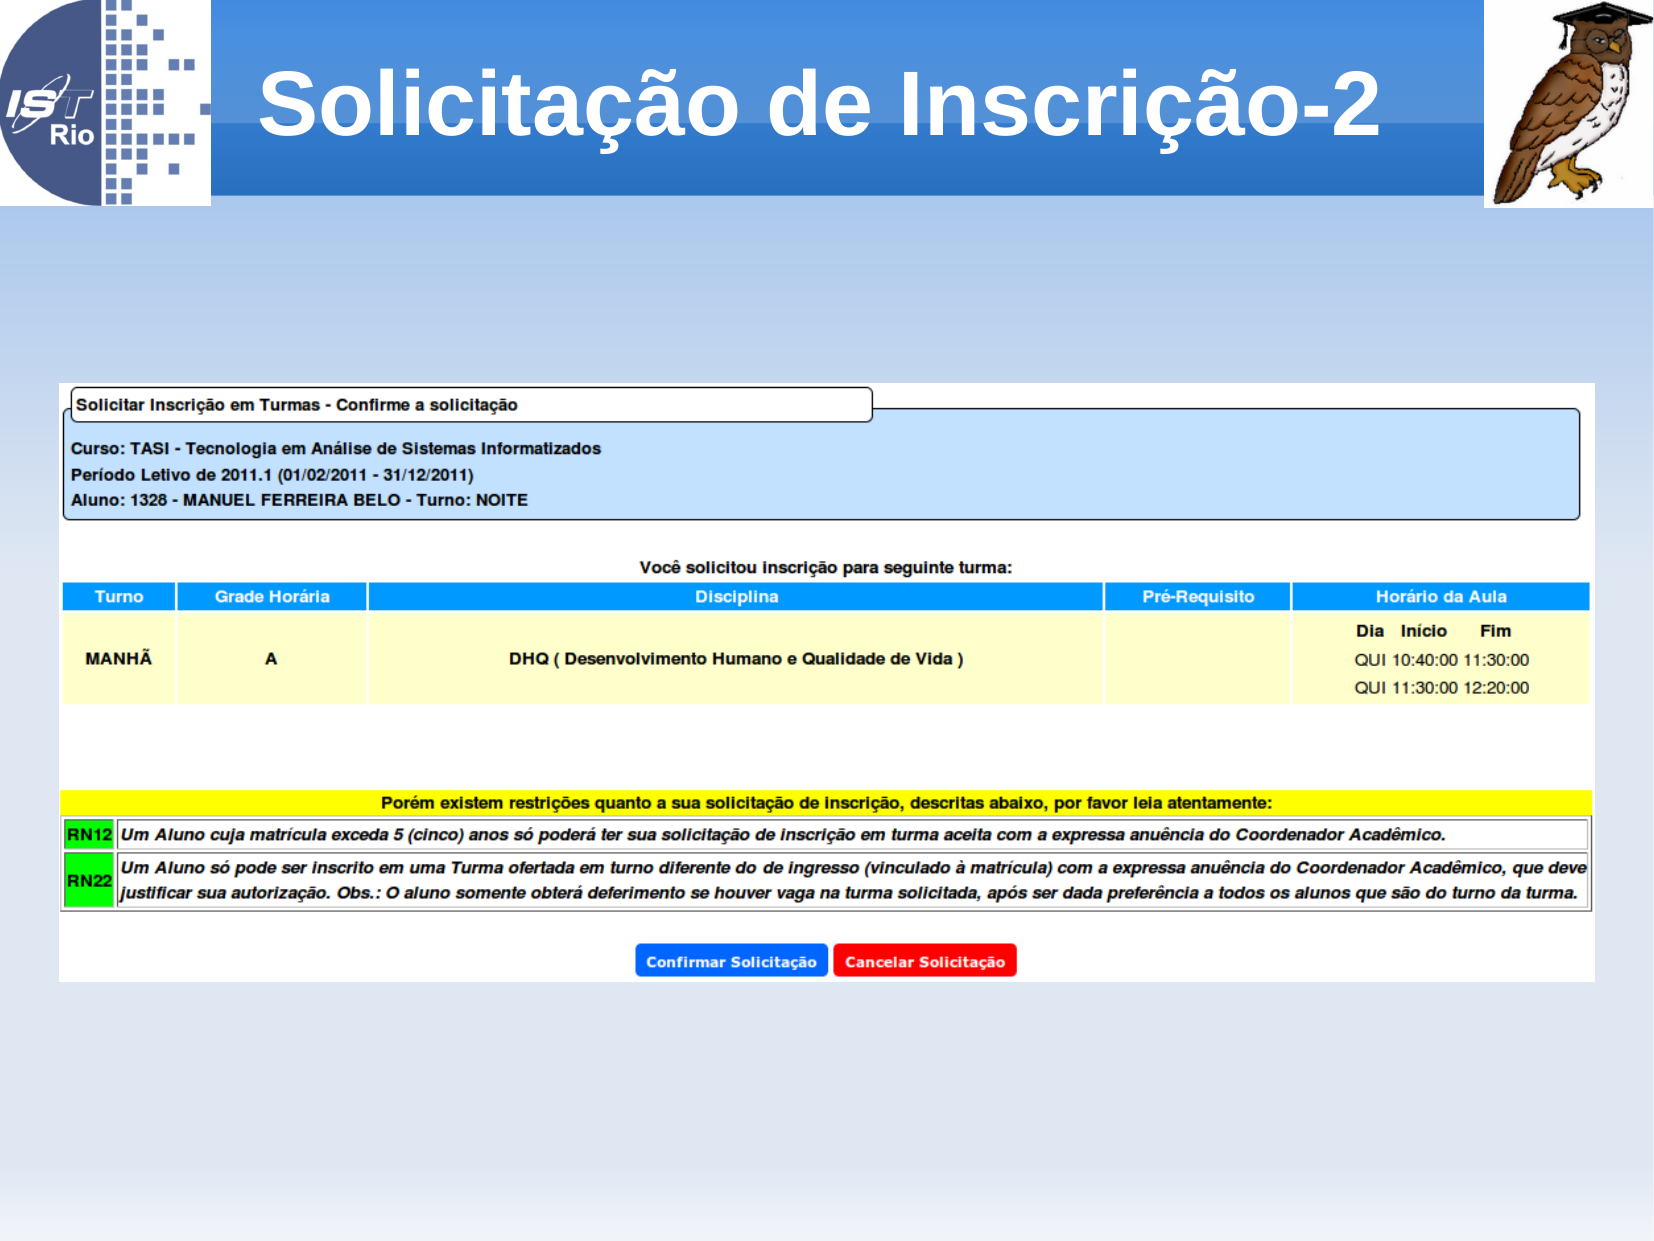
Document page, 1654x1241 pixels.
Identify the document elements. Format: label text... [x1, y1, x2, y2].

picture [0, 0, 1654, 1241]
title Solicitação de Inscrição-2 [76, 7, 1565, 200]
